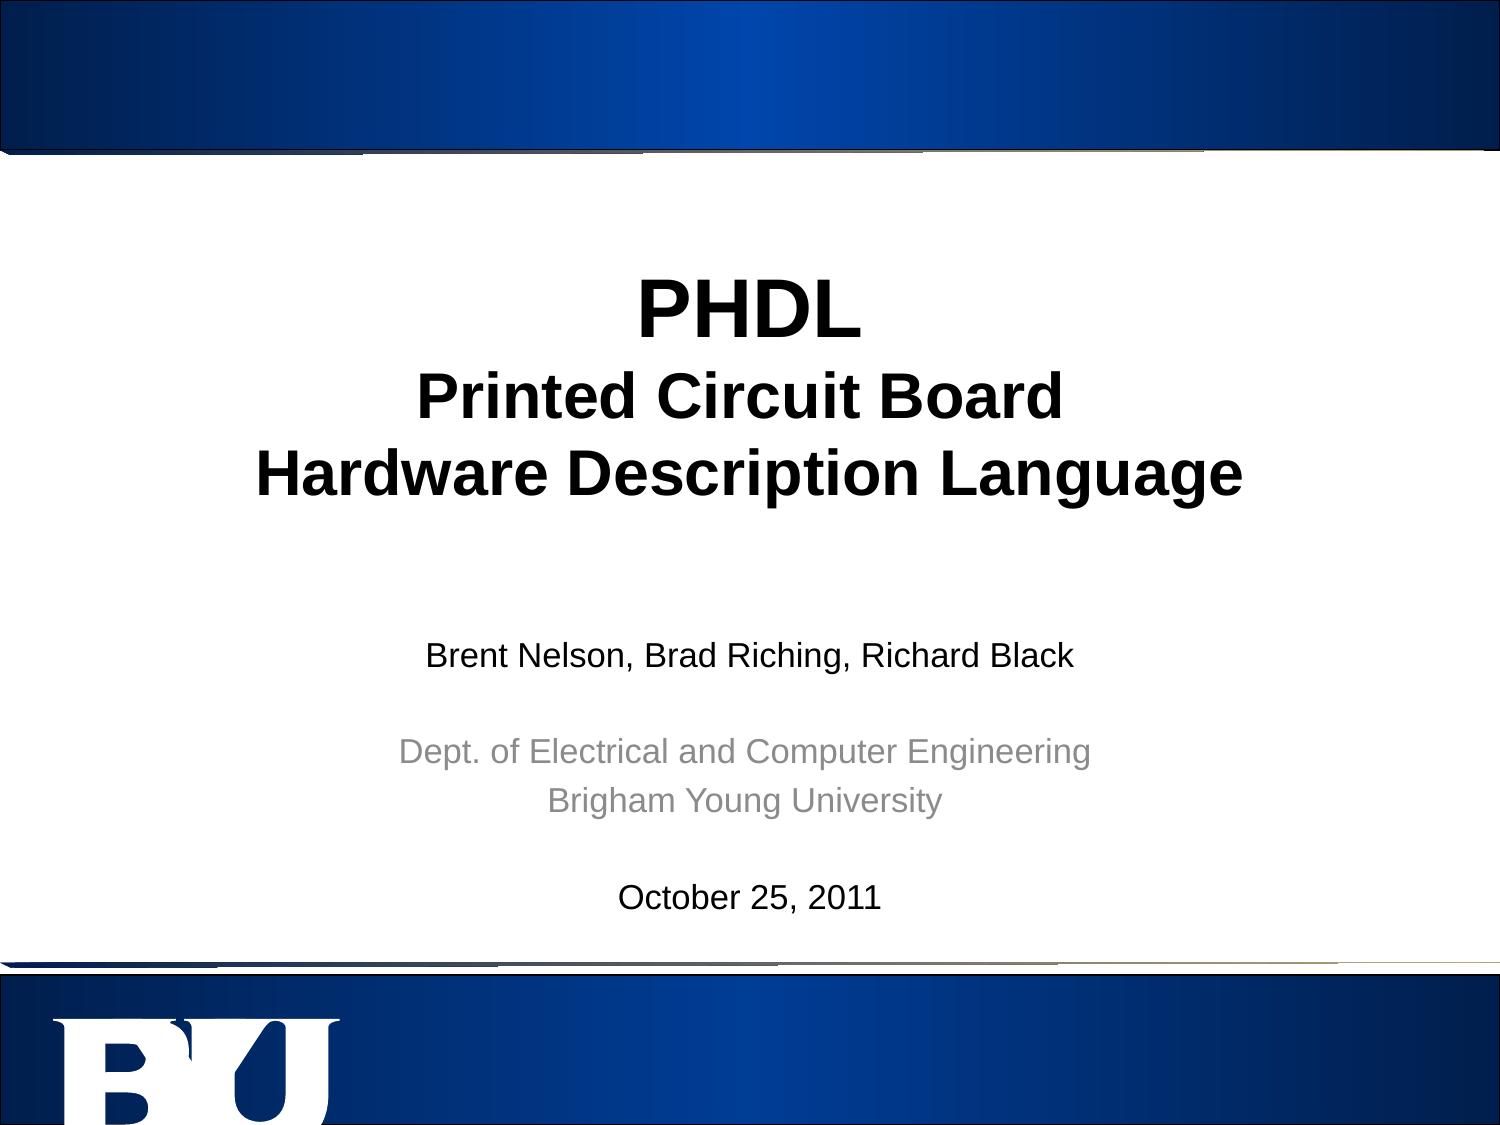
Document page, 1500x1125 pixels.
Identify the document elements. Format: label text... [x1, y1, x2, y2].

subtitle Brent Nelson, Brad Riching, Richard Black Dept. of Electrical and Computer Engineering Brigham Young University October 25, 2011 [112, 624, 1388, 925]
title PHDL Printed Circuit Board Hardware Description Language [124, 212, 1375, 550]
text_box [53, 1018, 340, 1125]
